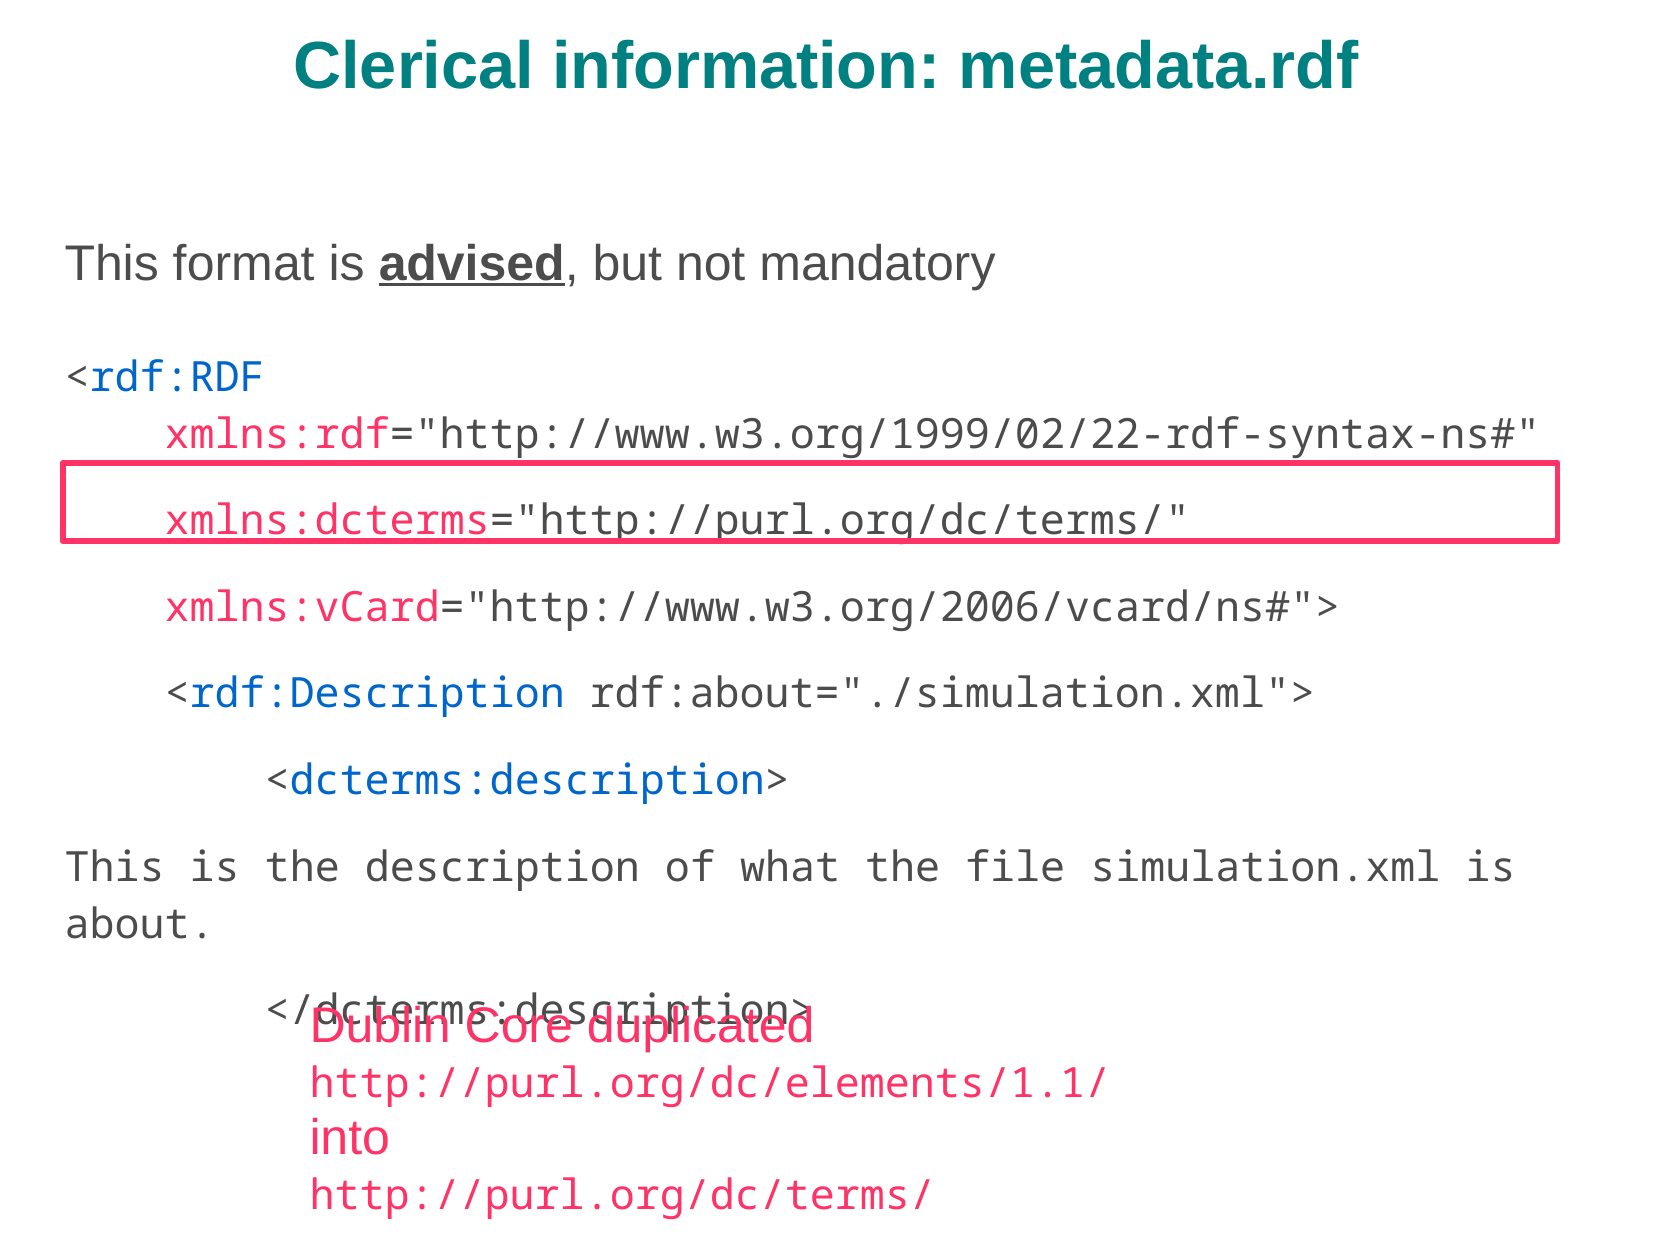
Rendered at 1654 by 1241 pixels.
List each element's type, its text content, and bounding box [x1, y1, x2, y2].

title Clerical information: metadata.rdf [82, 2, 1571, 129]
list This format is advised, but not mandatory <rdf:RDF xmlns:rdf="http://www.w3.org/1999/02/22-rdf-syntax-ns#" xmlns:dcterms="http://purl.org/dc/terms/" xmlns:vCard="http://www.w3.org/2006/vcard/ns#"> <rdf:Description rdf:about="./simulation.xml"> <dcterms:description> This is the description of what the file simulation.xml is about. </dcterms:description> [66, 466, 1555, 538]
text_box Dublin Core duplicated http://purl.org/dc/elements/1.1/ into http://purl.org/dc/terms/ [294, 989, 1133, 1241]
list This format is advised, but not mandatory <rdf:RDF xmlns:rdf="http://www.w3.org/1999/02/22-rdf-syntax-ns#" xmlns:dcterms="http://purl.org/dc/terms/" xmlns:vCard="http://www.w3.org/2006/vcard/ns#"> <rdf:Description rdf:about="./simulation.xml"> <dcterms:description> This is the description of what the file simulation.xml is about. </dcterms:description> [64, 235, 1624, 1142]
